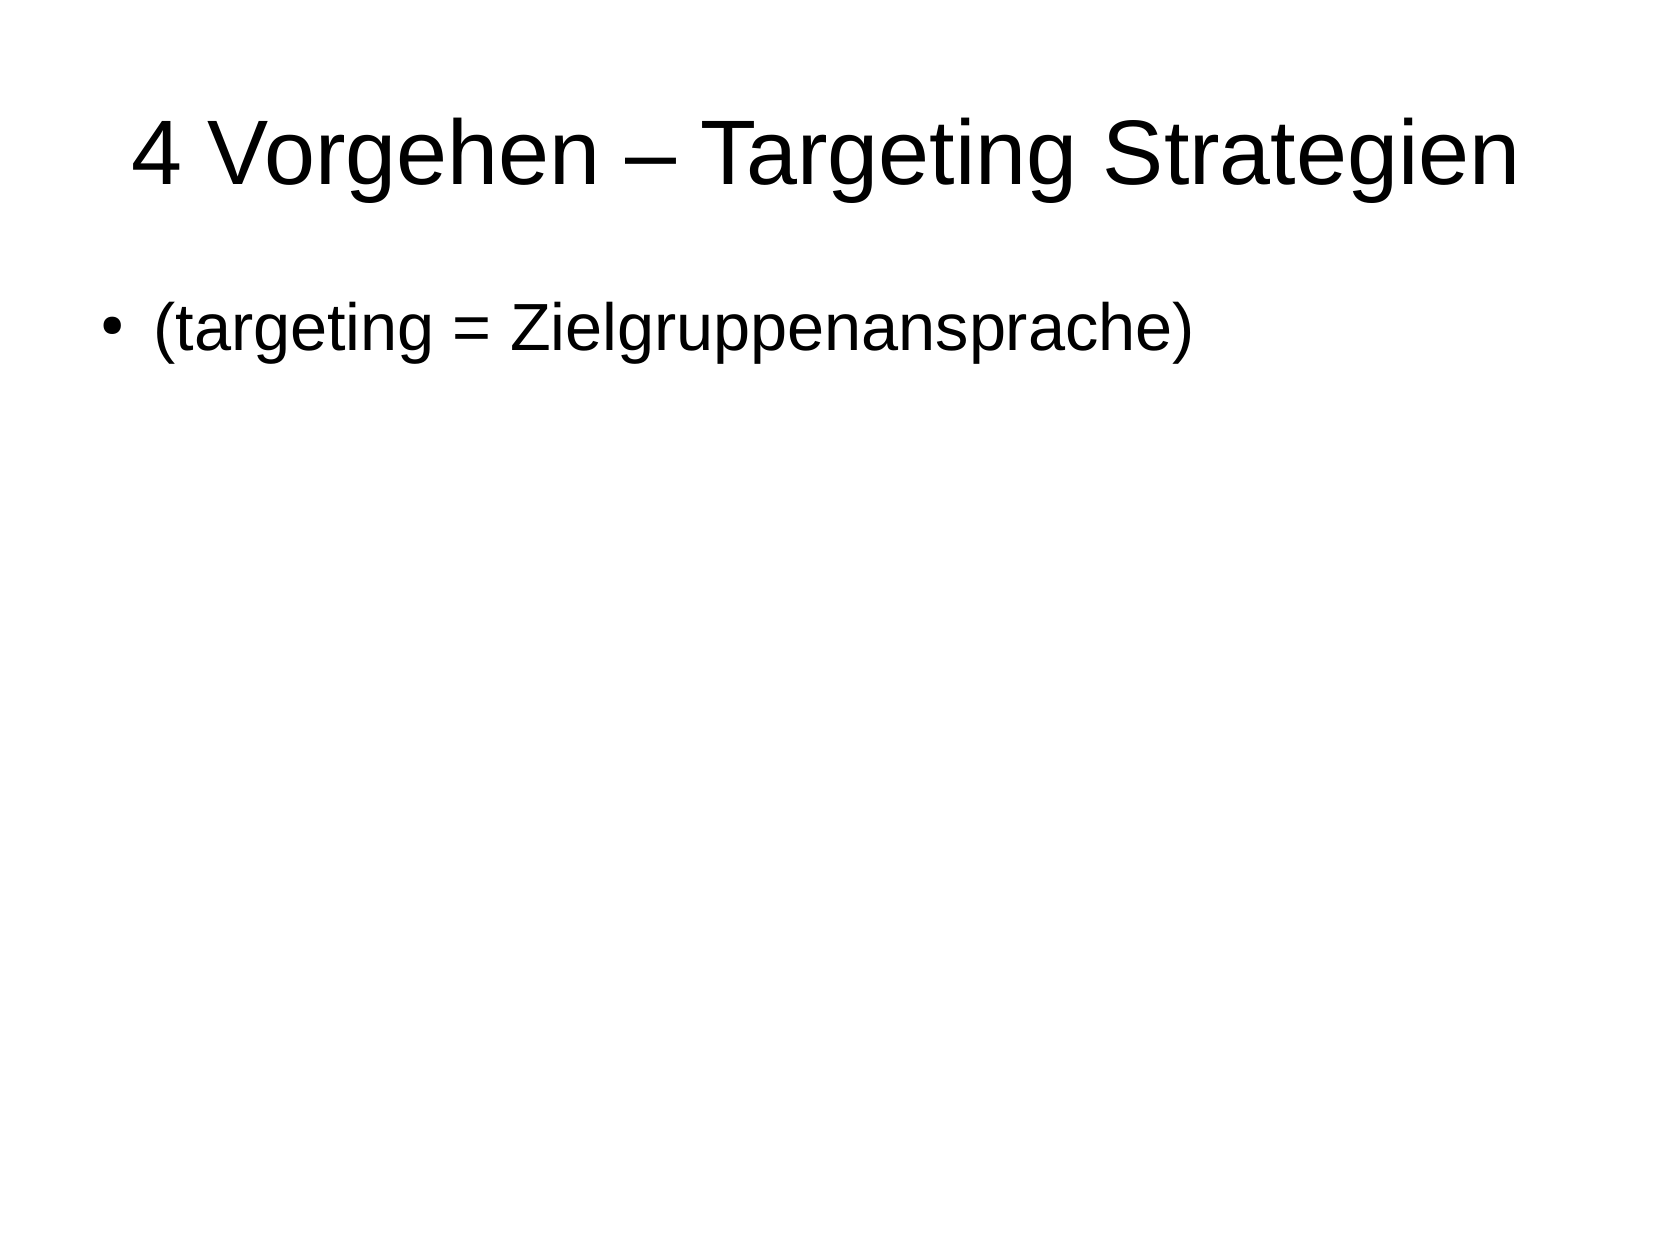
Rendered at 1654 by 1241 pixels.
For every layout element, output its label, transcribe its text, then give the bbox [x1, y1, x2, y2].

title 4 Vorgehen – Targeting Strategien [82, 49, 1571, 257]
list (targeting = Zielgruppenansprache) [82, 290, 1571, 1109]
